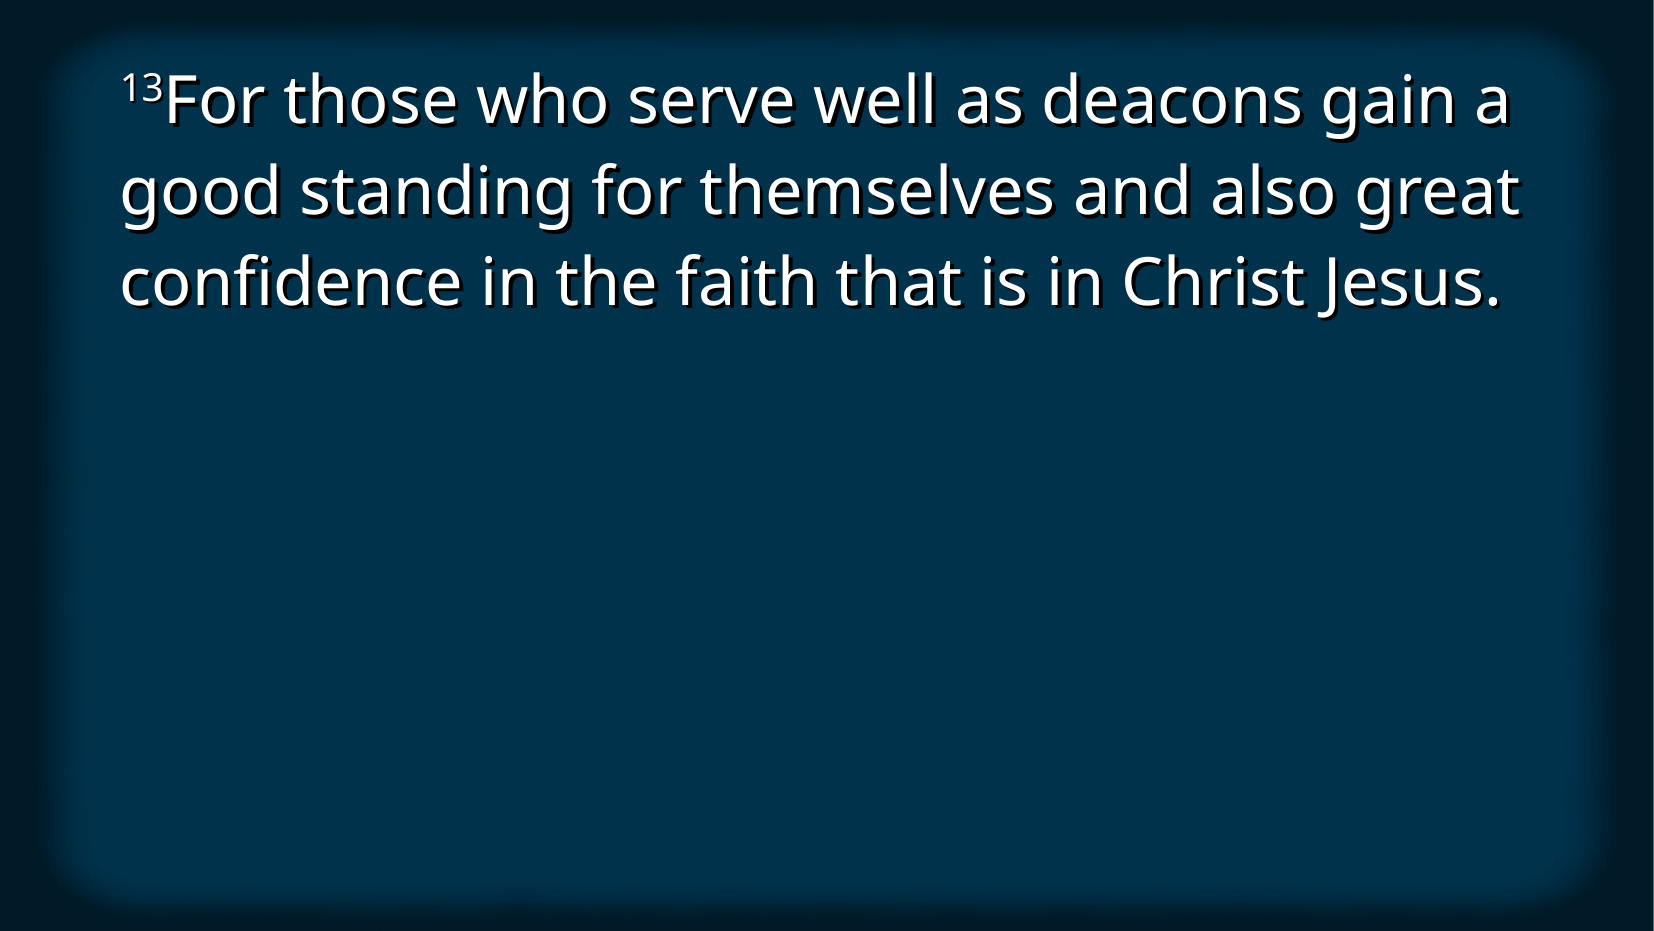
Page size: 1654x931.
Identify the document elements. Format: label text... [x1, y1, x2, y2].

picture [0, 0, 1654, 931]
text_box 13For those who serve well as deacons gain a good standing for themselves and also great confidence in the faith that is in Christ Jesus. [105, 45, 1561, 346]
